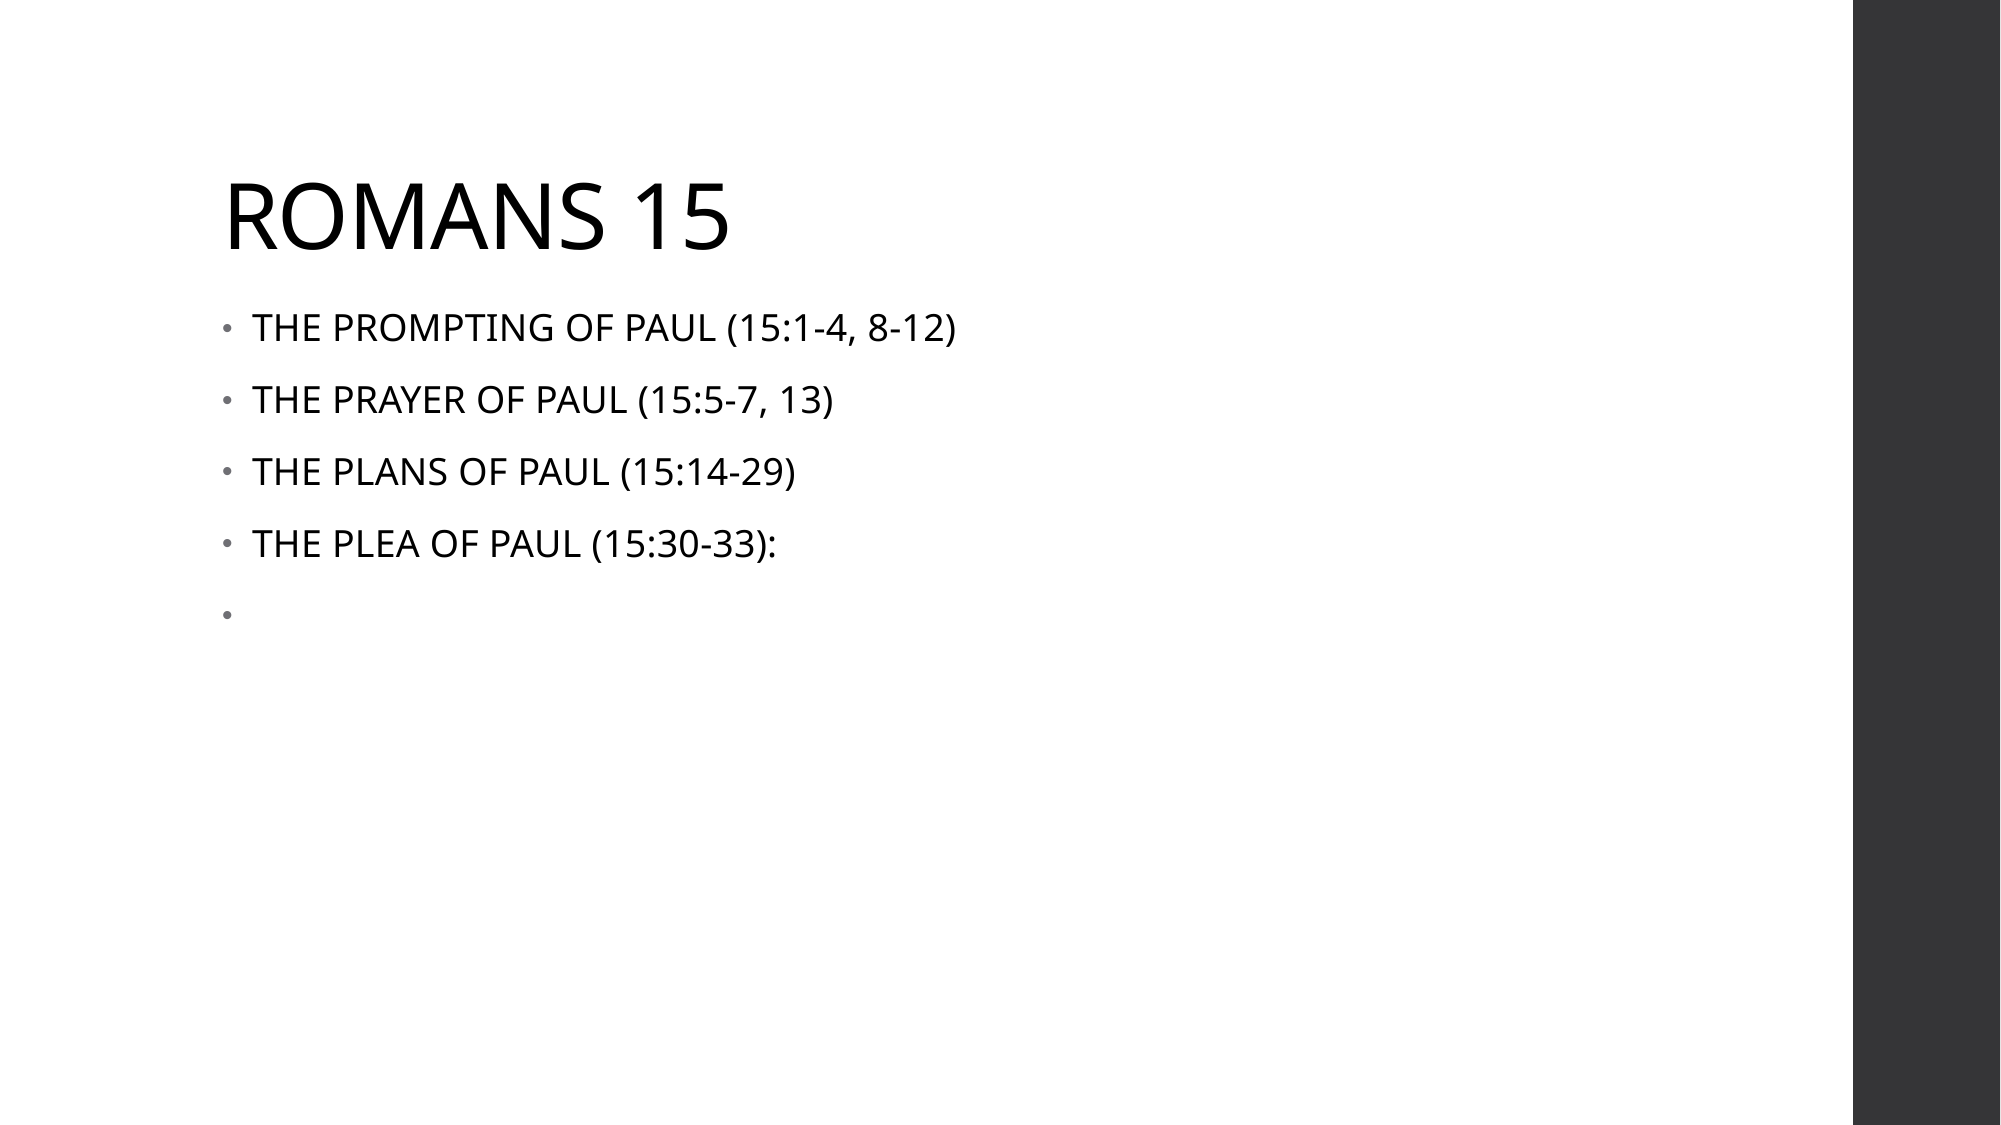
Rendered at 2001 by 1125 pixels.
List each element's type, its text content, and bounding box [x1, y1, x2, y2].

title ROMANS 15 [206, 60, 1797, 278]
list THE PROMPTING OF PAUL (15:1-4, 8-12) THE PRAYER OF PAUL (15:5-7, 13) THE PLANS OF PAUL (15:14-29) THE PLEA OF PAUL (15:30-33): [206, 299, 1617, 1014]
